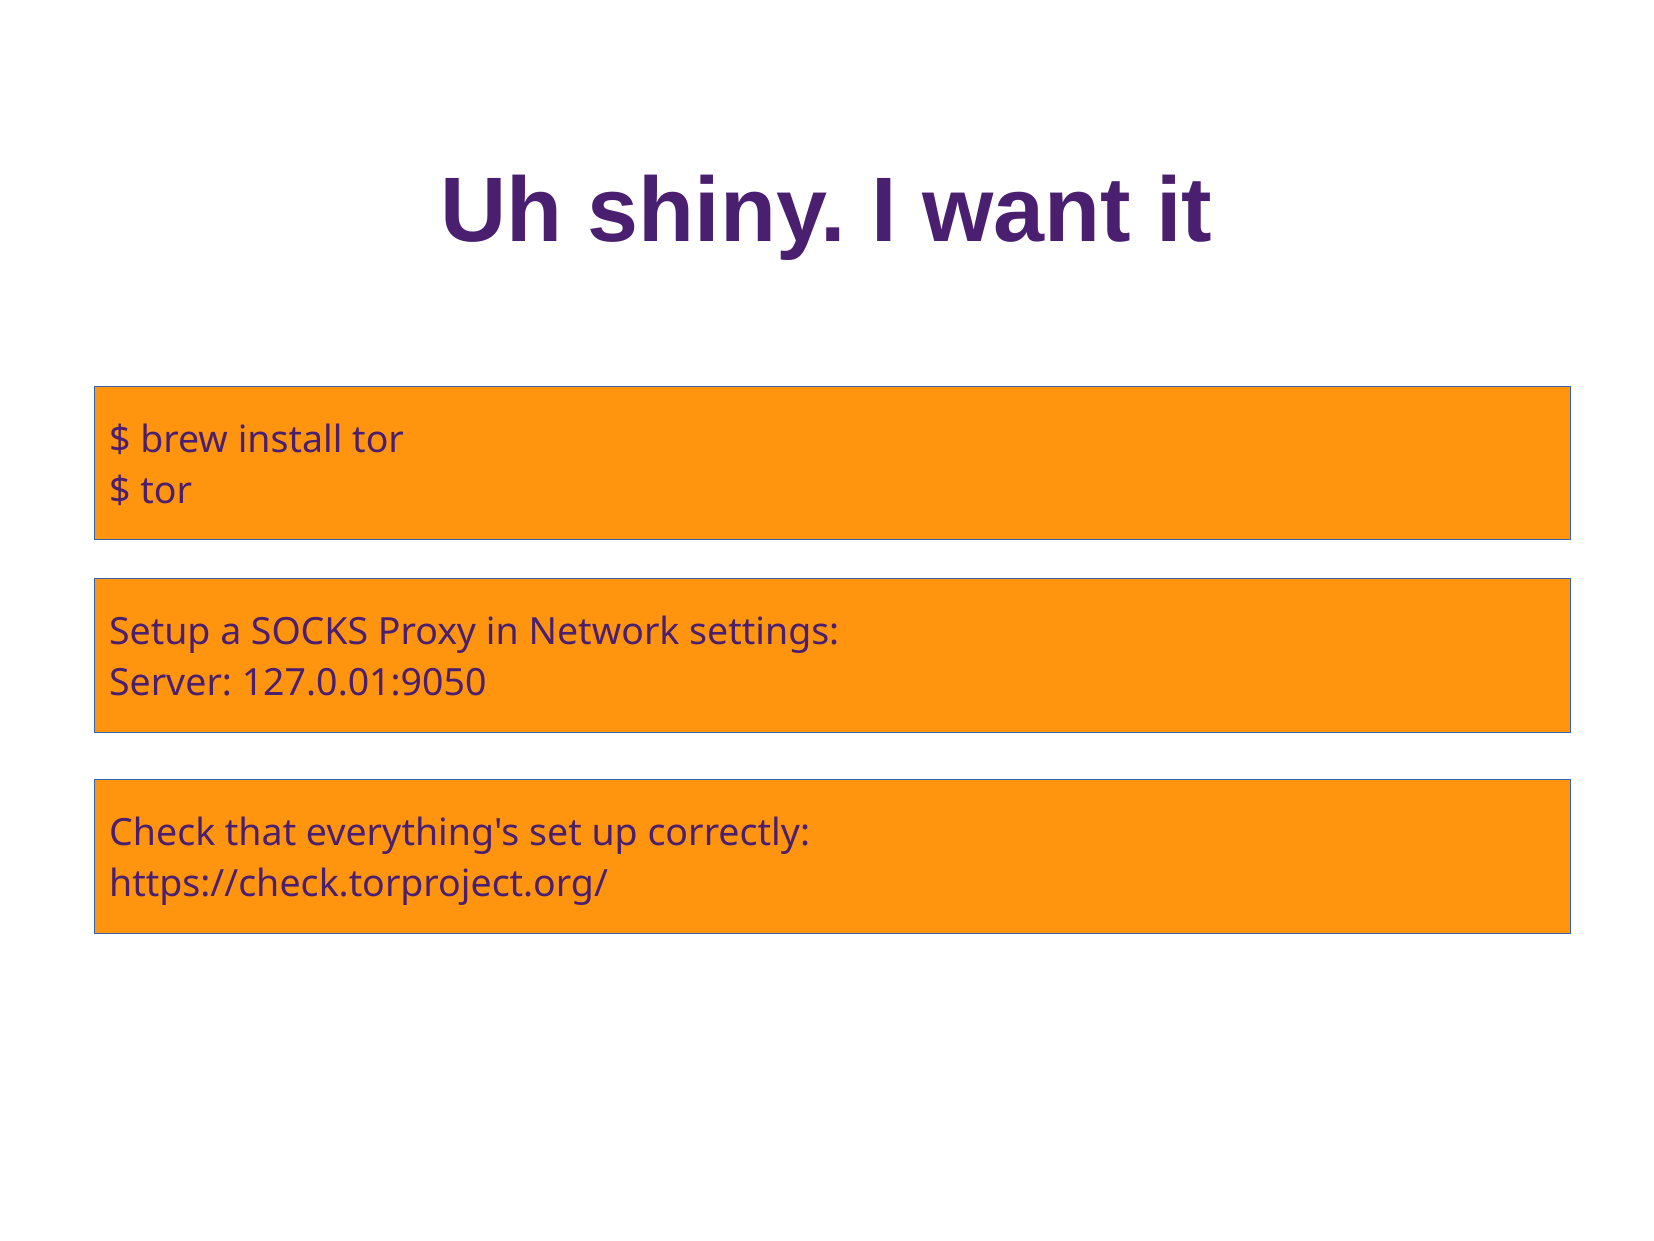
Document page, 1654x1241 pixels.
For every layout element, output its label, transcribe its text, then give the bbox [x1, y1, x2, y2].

title Uh shiny. I want it [82, 106, 1571, 314]
text_box Check that everything's set up correctly: https://check.torproject.org/ [94, 779, 1571, 934]
text_box Setup a SOCKS Proxy in Network settings: Server: 127.0.01:9050 [94, 578, 1571, 733]
text_box $ brew install tor $ tor [94, 386, 1571, 540]
